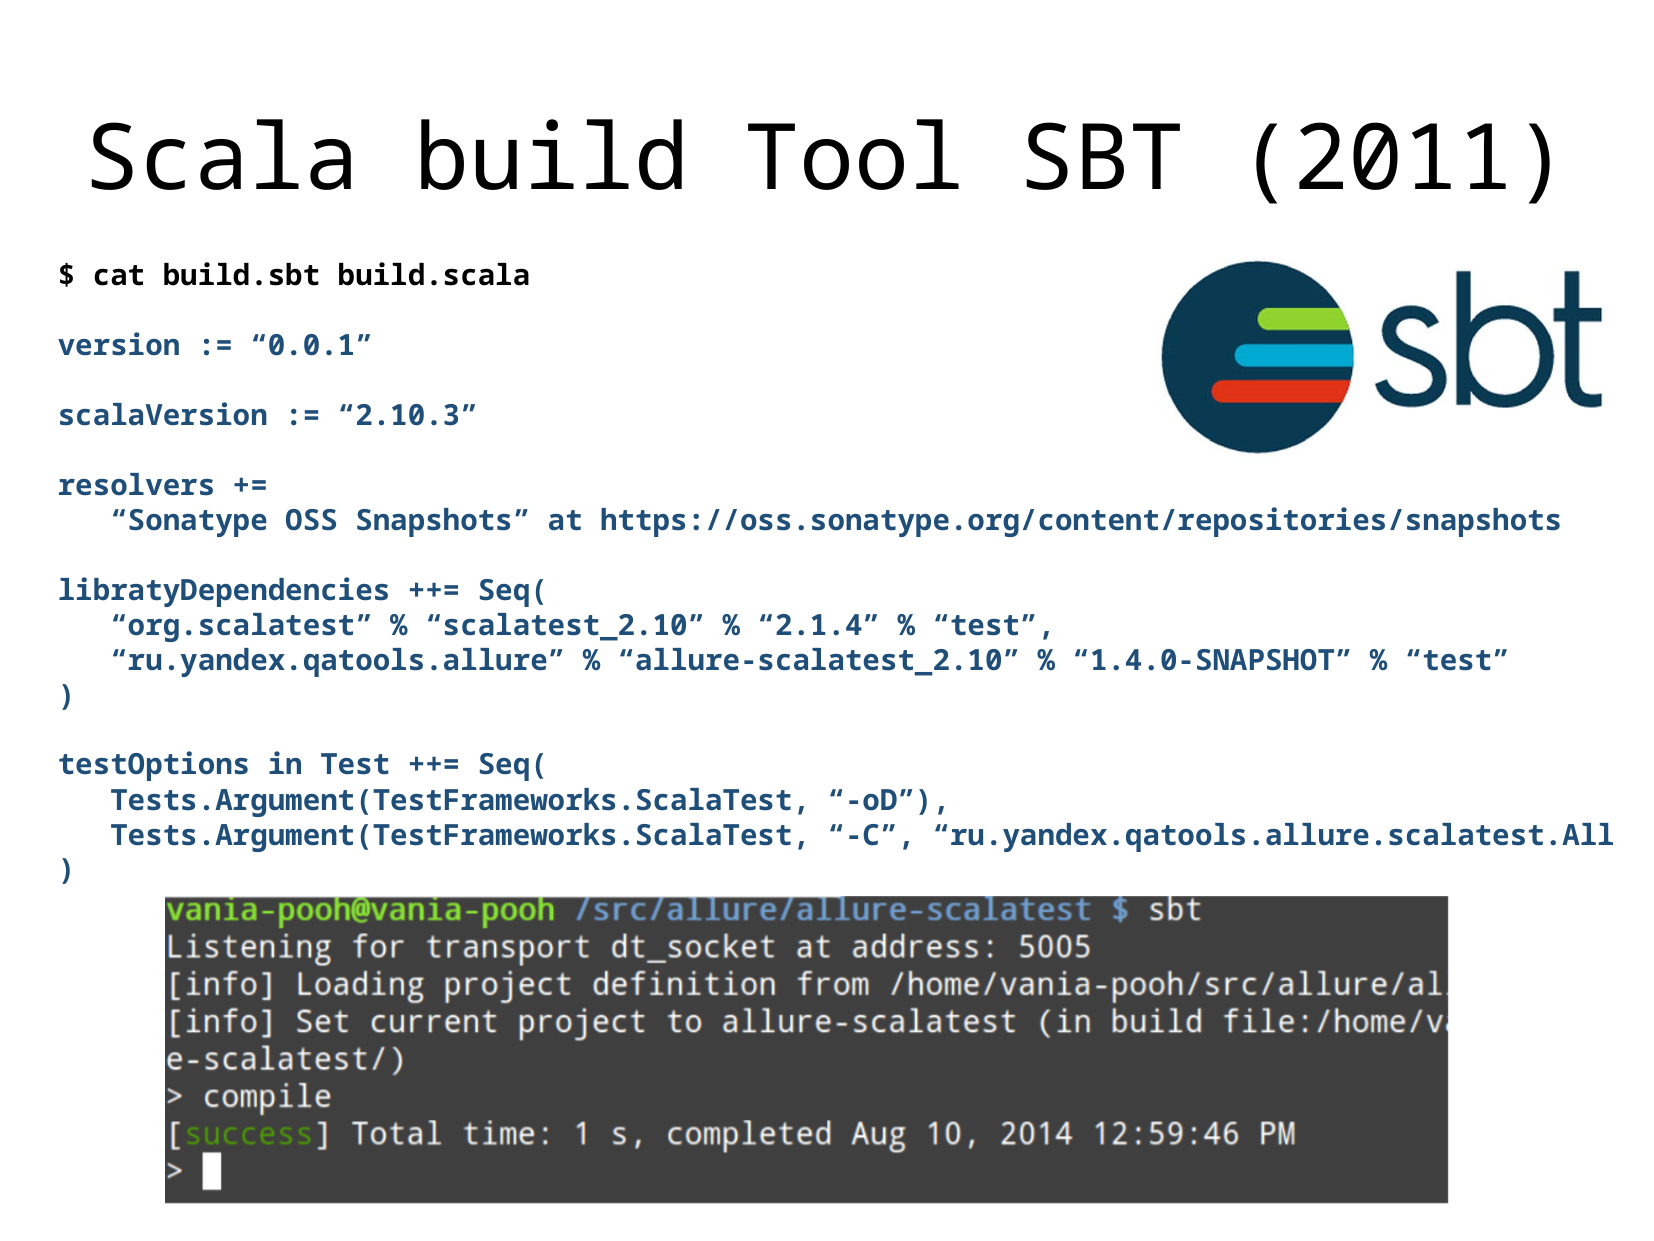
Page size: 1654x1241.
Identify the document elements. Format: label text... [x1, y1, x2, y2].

title Scala build Tool SBT (2011) [82, 49, 1571, 256]
picture [1144, 243, 1625, 464]
text_box $ cat build.sbt build.scala version := “0.0.1” scalaVersion := “2.10.3” resolvers += “Sonatype OSS Snapshots” at https://oss.sonatype.org/content/repositories/snapshots libratyDependencies ++= Seq( “org.scalatest” % “scalatest_2.10” % “2.1.4” % “test”, “ru.yandex.qatools.allure” % “allure-scalatest_2.10” % “1.4.0-SNAPSHOT” % “test” ) testOptions in Test ++= Seq( Tests.Argument(TestFrameworks.ScalaTest, “-oD”), Tests.Argument(TestFrameworks.ScalaTest, “-C”, “ru.yandex.qatools.allure.scalatest.All ) [57, 256, 1625, 896]
picture [165, 895, 1449, 1205]
